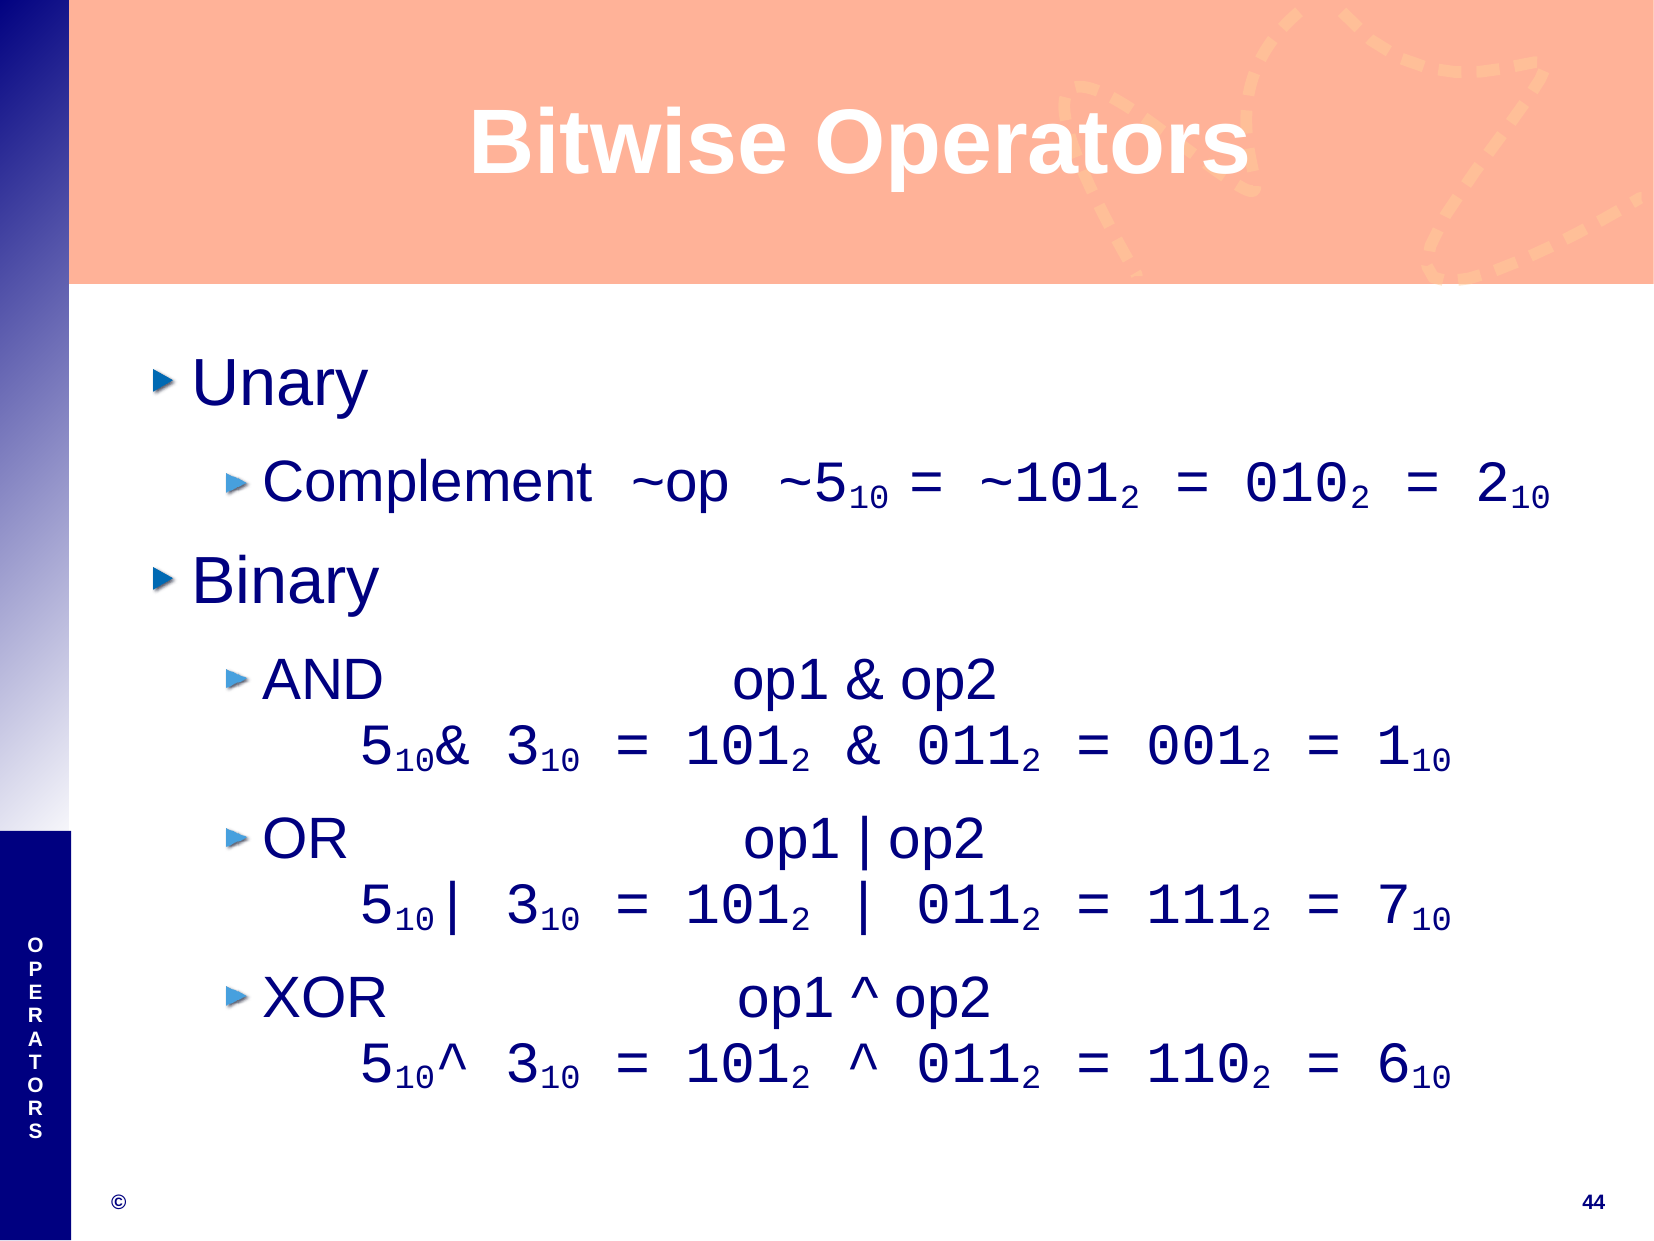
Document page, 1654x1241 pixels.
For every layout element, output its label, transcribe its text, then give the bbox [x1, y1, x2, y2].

title Bitwise Operators [104, 37, 1617, 246]
list Unary Complement ~op ~510 = ~1012 = 0102 = 210 Binary AND op1 & op2 510& 310 = 1012 & 0112 = 0012 = 110 OR op1 | op2 510| 310 = 1012 | 0112 = 1112 = 710 XOR op1 ^ op2 510^ 310 = 1012 ^ 0112 = 1102 = 610 [120, 344, 1605, 1169]
text_box O P E R A T O R S [0, 830, 71, 1241]
